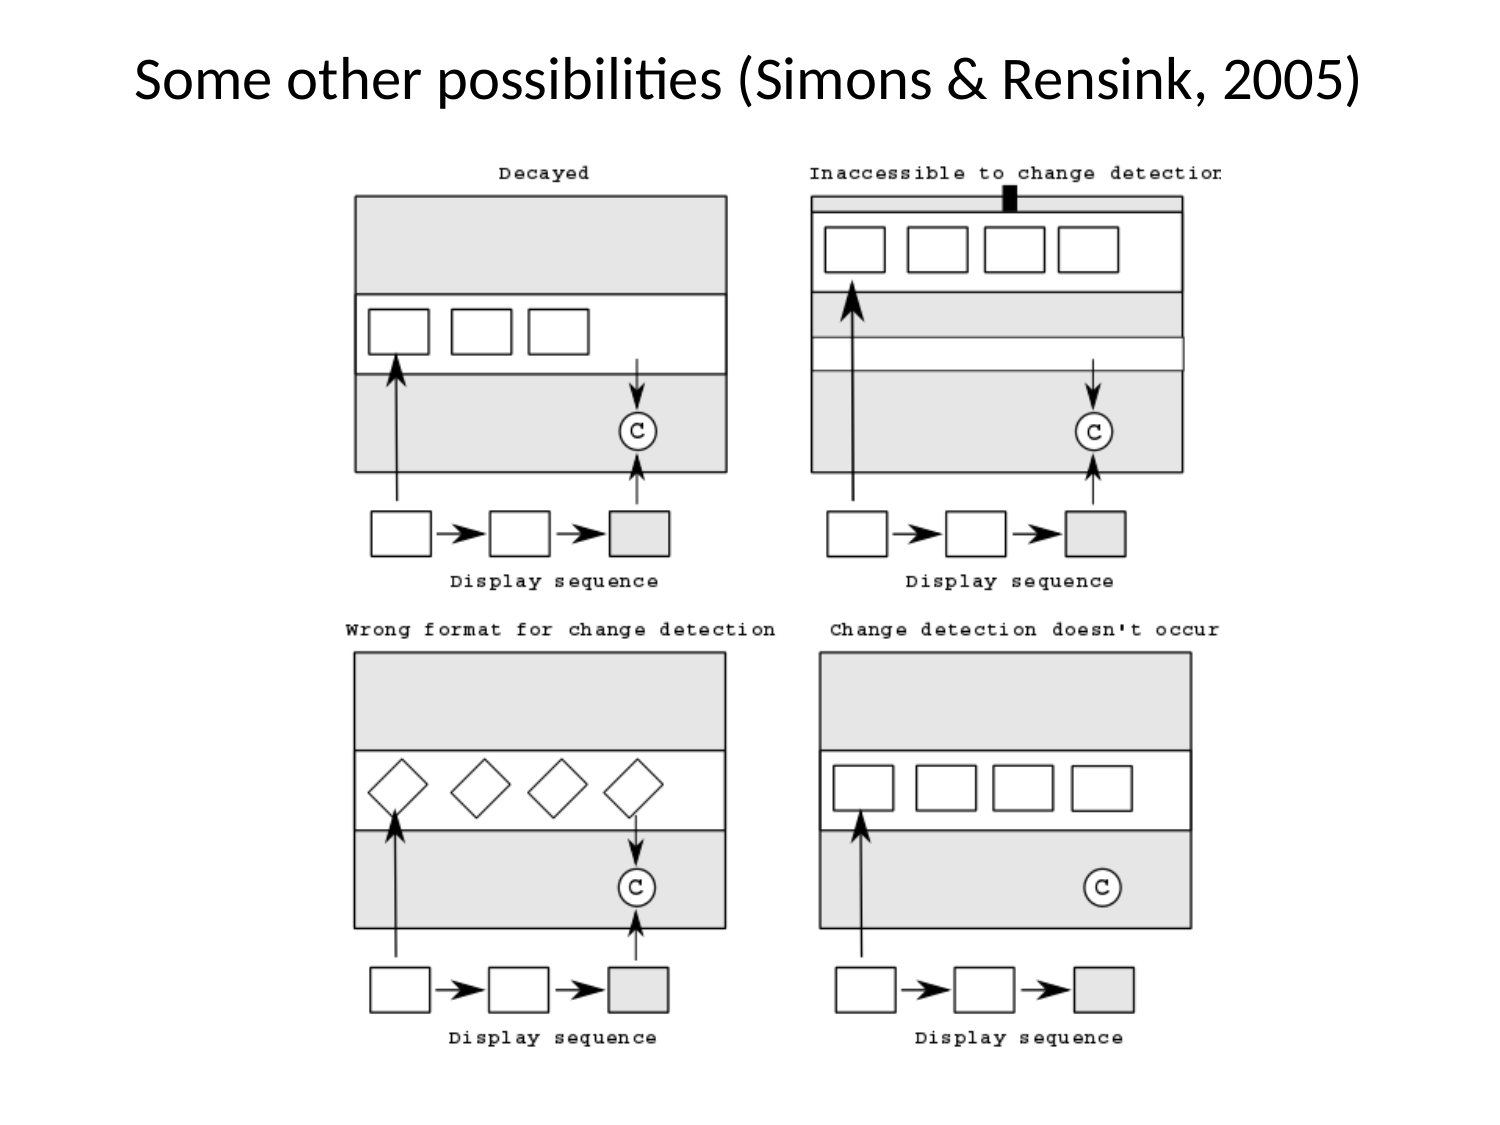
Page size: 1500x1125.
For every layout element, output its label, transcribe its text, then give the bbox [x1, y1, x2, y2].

picture [318, 137, 1221, 1075]
title Some other possibilities (Simons & Rensink, 2005) [75, 0, 1425, 151]
